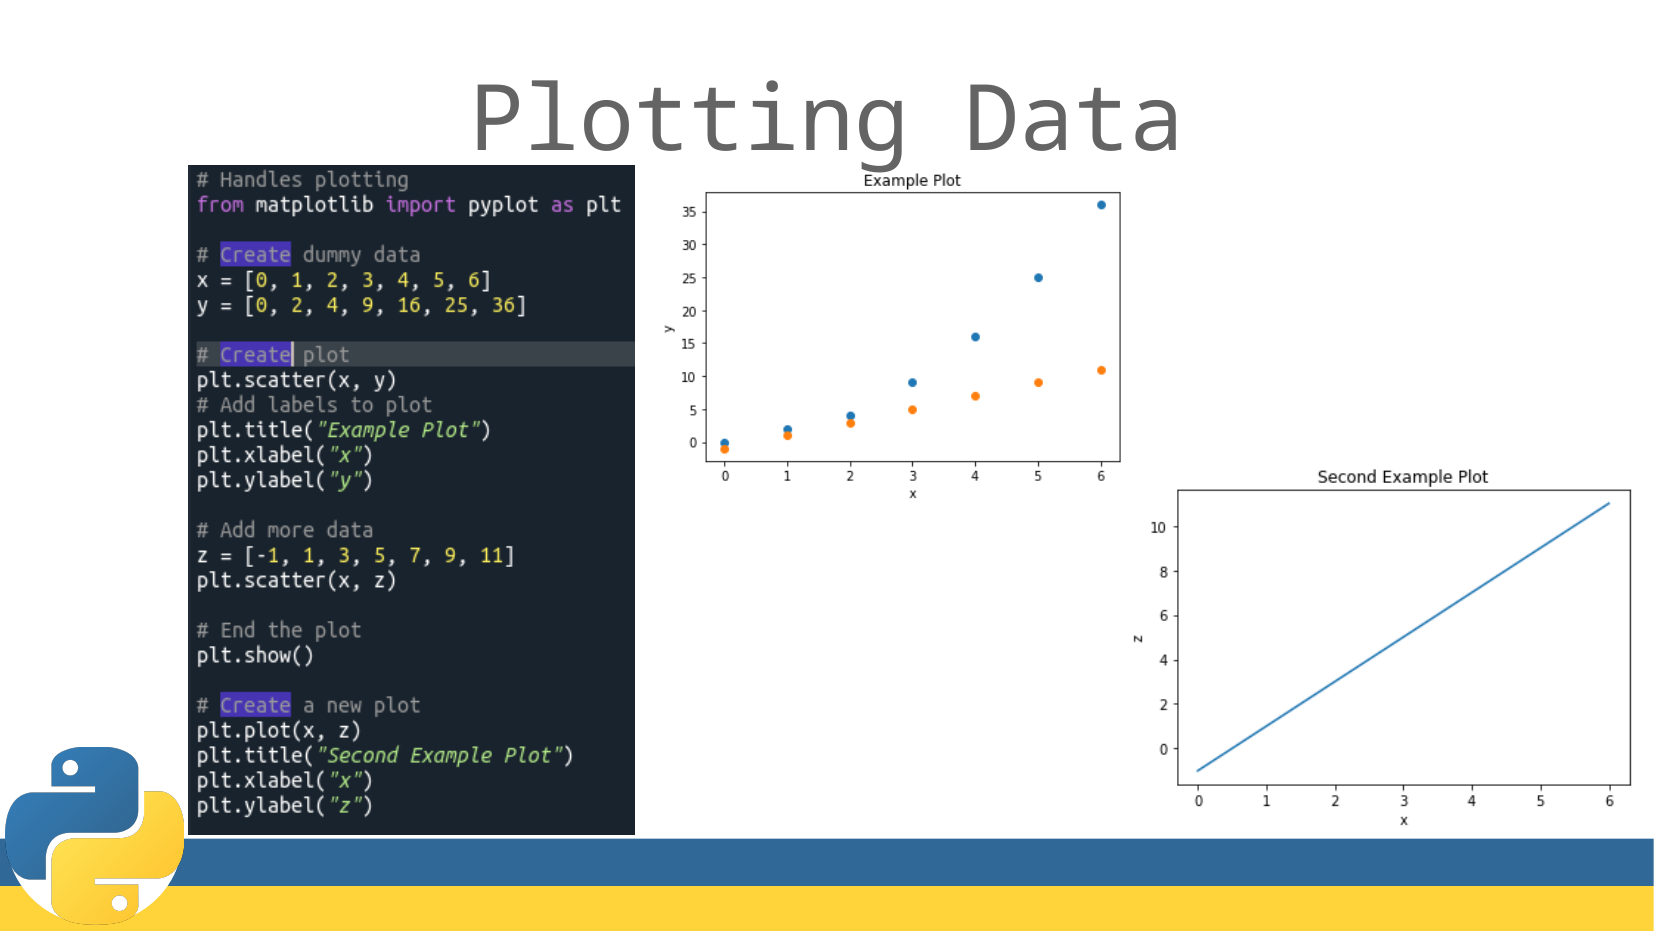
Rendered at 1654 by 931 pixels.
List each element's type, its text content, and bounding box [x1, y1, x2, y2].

picture [188, 165, 635, 835]
title Plotting Data [82, 37, 1571, 193]
picture [655, 193, 1638, 836]
picture [5, 747, 184, 925]
